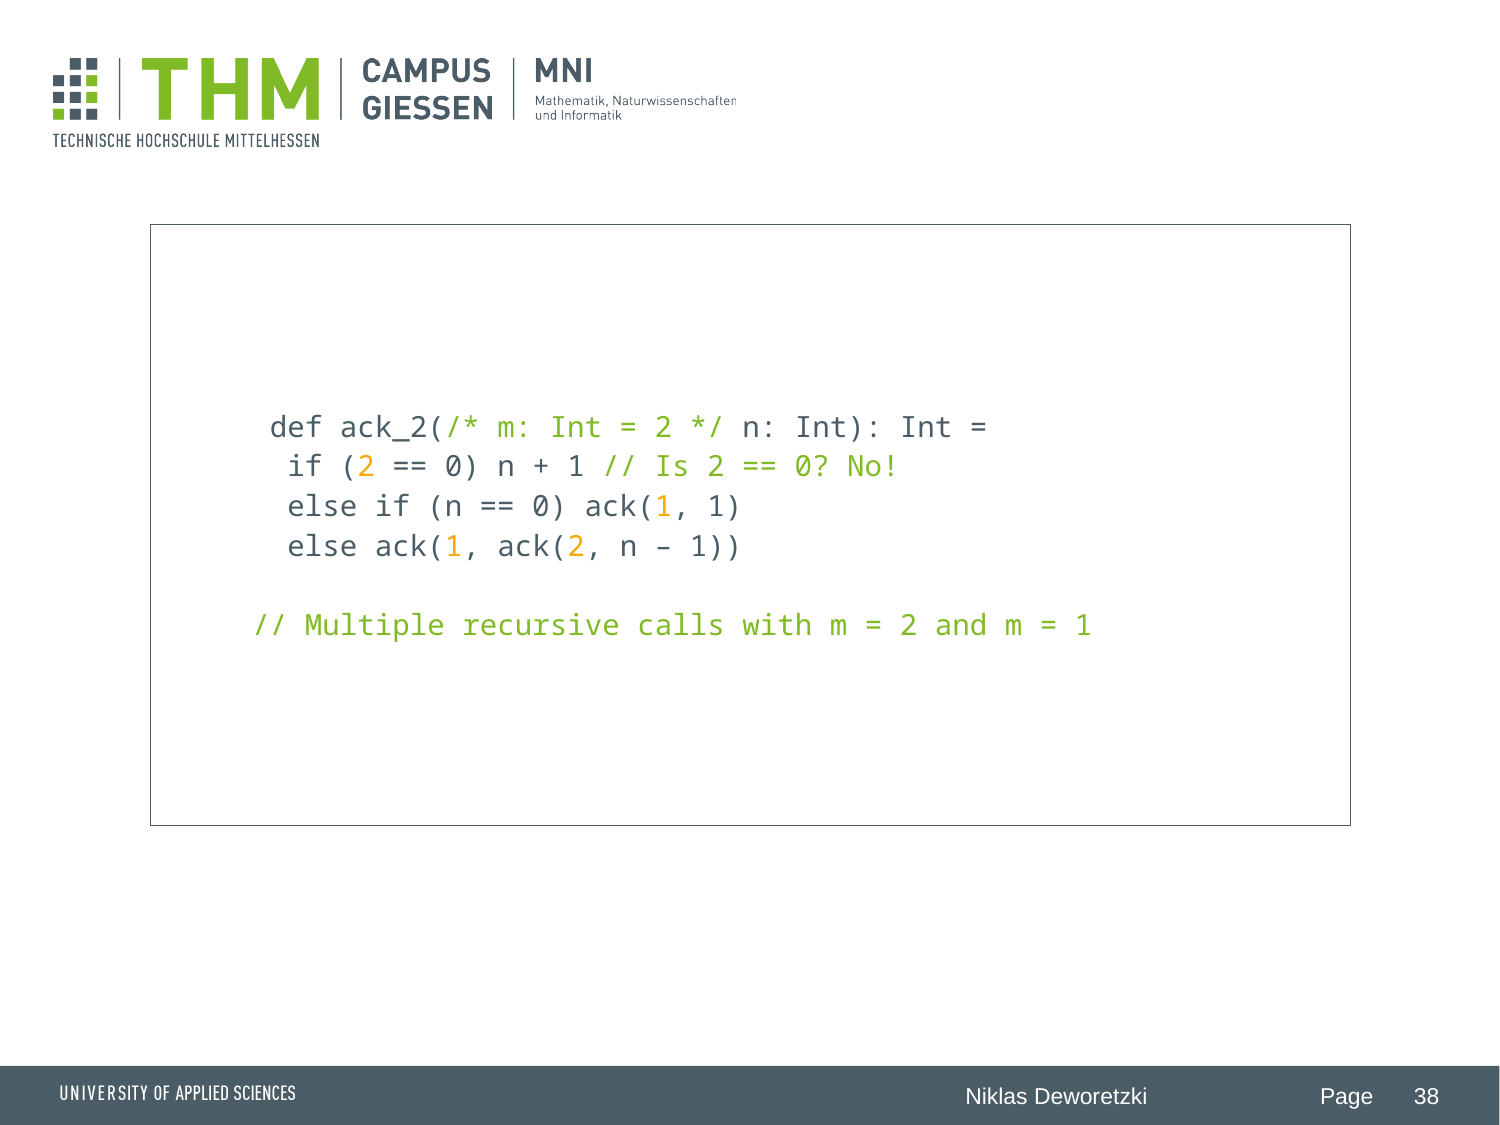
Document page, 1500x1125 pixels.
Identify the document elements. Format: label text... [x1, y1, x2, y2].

text_box def ack_2(/* m: Int = 2 */ n: Int): Int = if (2 == 0) n + 1 // Is 2 == 0? No! else if (n == 0) ack(1, 1) else ack(1, ack(2, n – 1)) // Multiple recursive calls with m = 2 and m = 1 [150, 224, 1351, 826]
slide_number <number> [1376, 1073, 1455, 1118]
picture [59, 1082, 296, 1104]
picture [53, 58, 736, 147]
